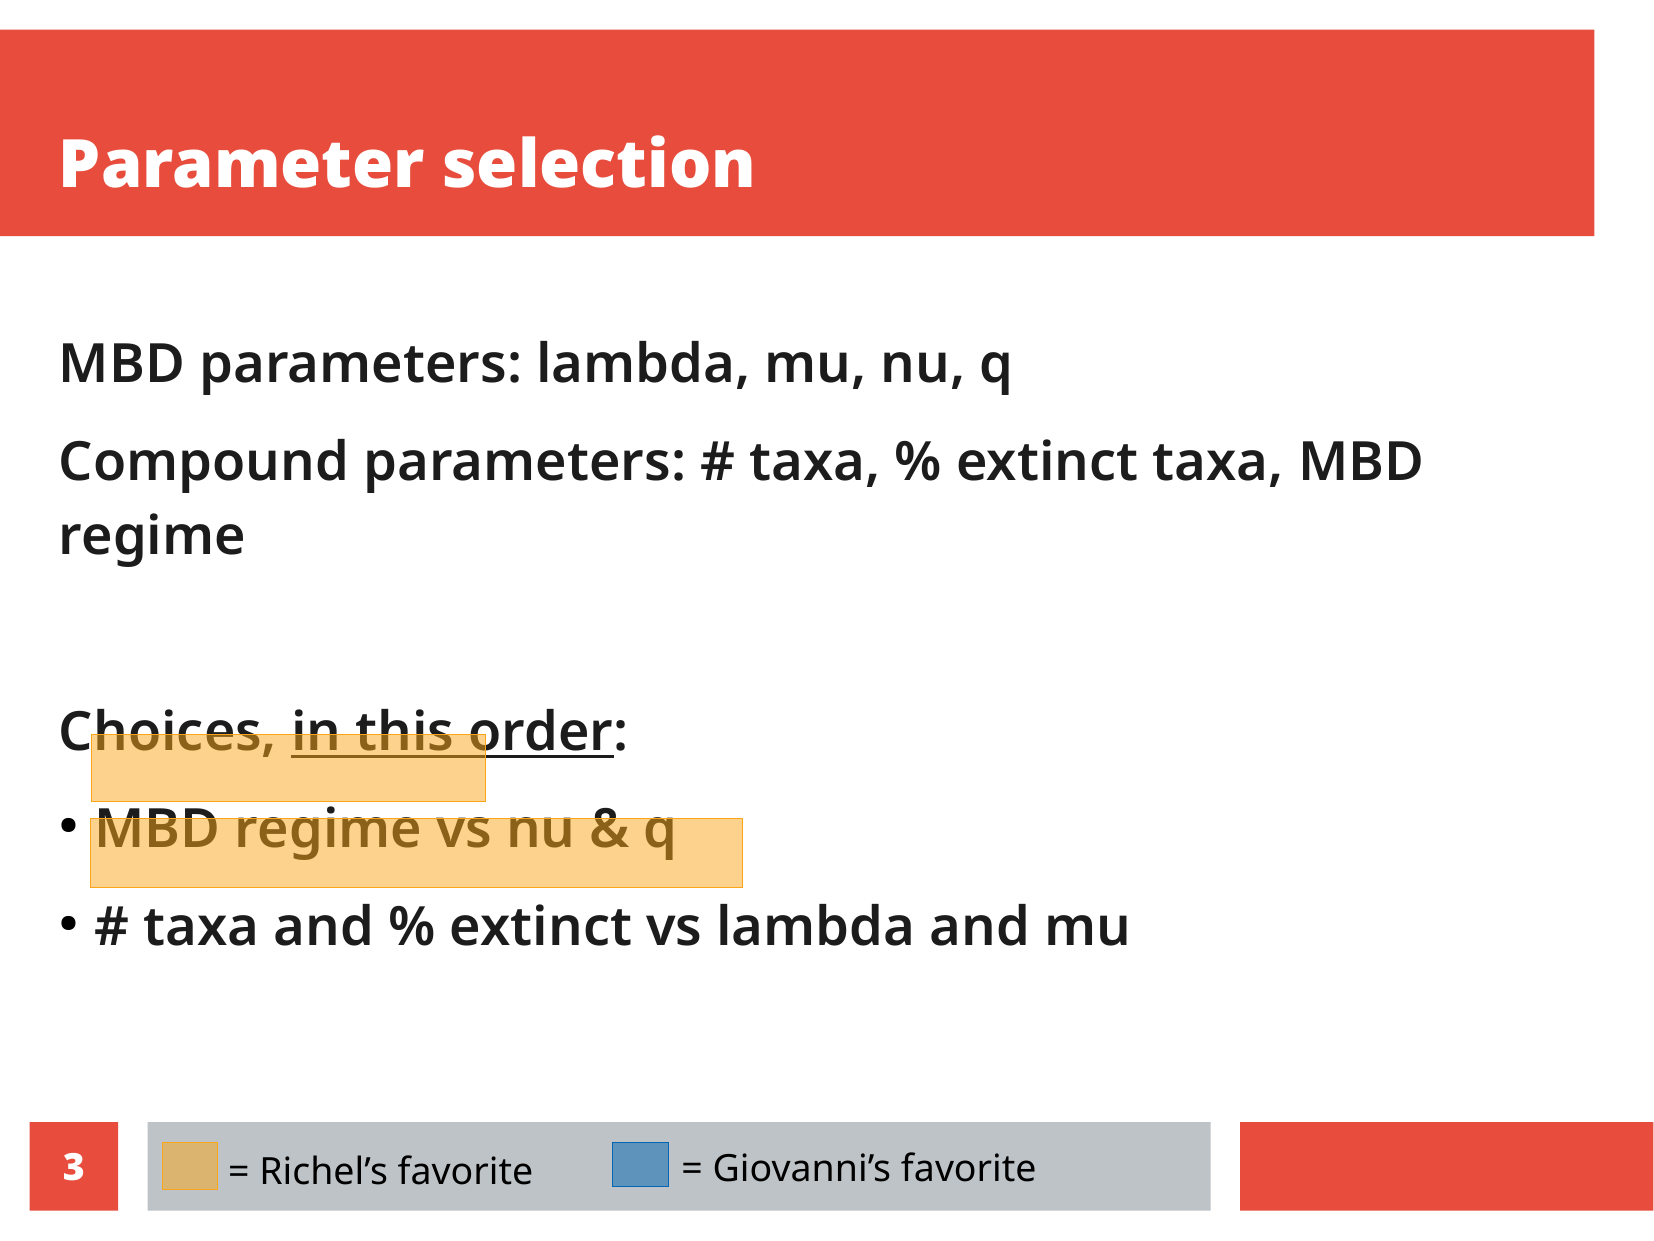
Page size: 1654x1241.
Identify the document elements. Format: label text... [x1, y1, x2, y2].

text_box [91, 734, 486, 802]
title Parameter selection [59, 59, 1595, 207]
text_box [612, 1142, 656, 1187]
text_box = Giovanni’s favorite [656, 1133, 1097, 1193]
text_box = Richel’s favorite [203, 1136, 592, 1196]
text_box [162, 1142, 203, 1190]
text_box [90, 818, 743, 888]
list MBD parameters: lambda, mu, nu, q Compound parameters: # taxa, % extinct taxa, MBD regime Choices, in this order: MBD regime vs nu & q # taxa and % extinct vs lambda and mu [59, 324, 1565, 1093]
